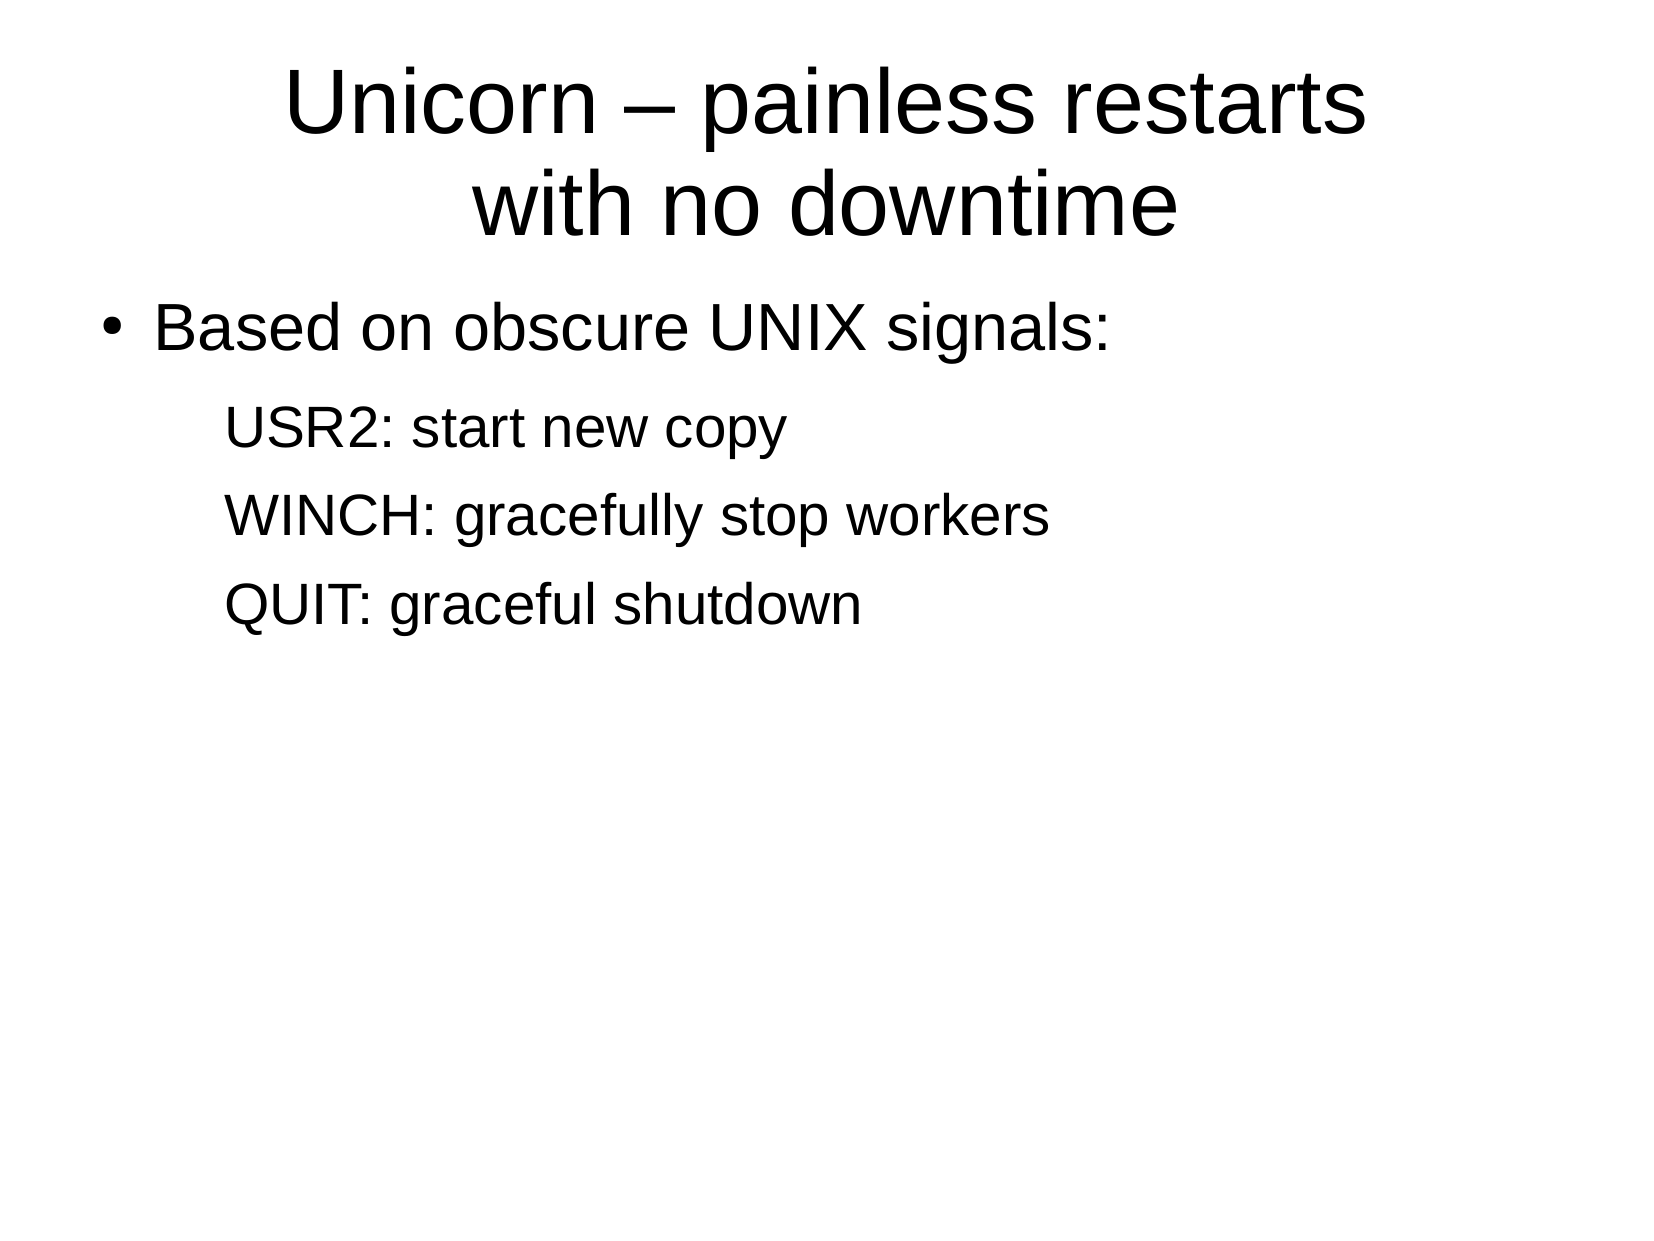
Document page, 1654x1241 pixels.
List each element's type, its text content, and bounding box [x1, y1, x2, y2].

list Based on obscure UNIX signals: USR2: start new copy WINCH: gracefully stop workers QUIT: graceful shutdown [82, 290, 1571, 1109]
title Unicorn – painless restarts with no downtime [82, 49, 1571, 257]
